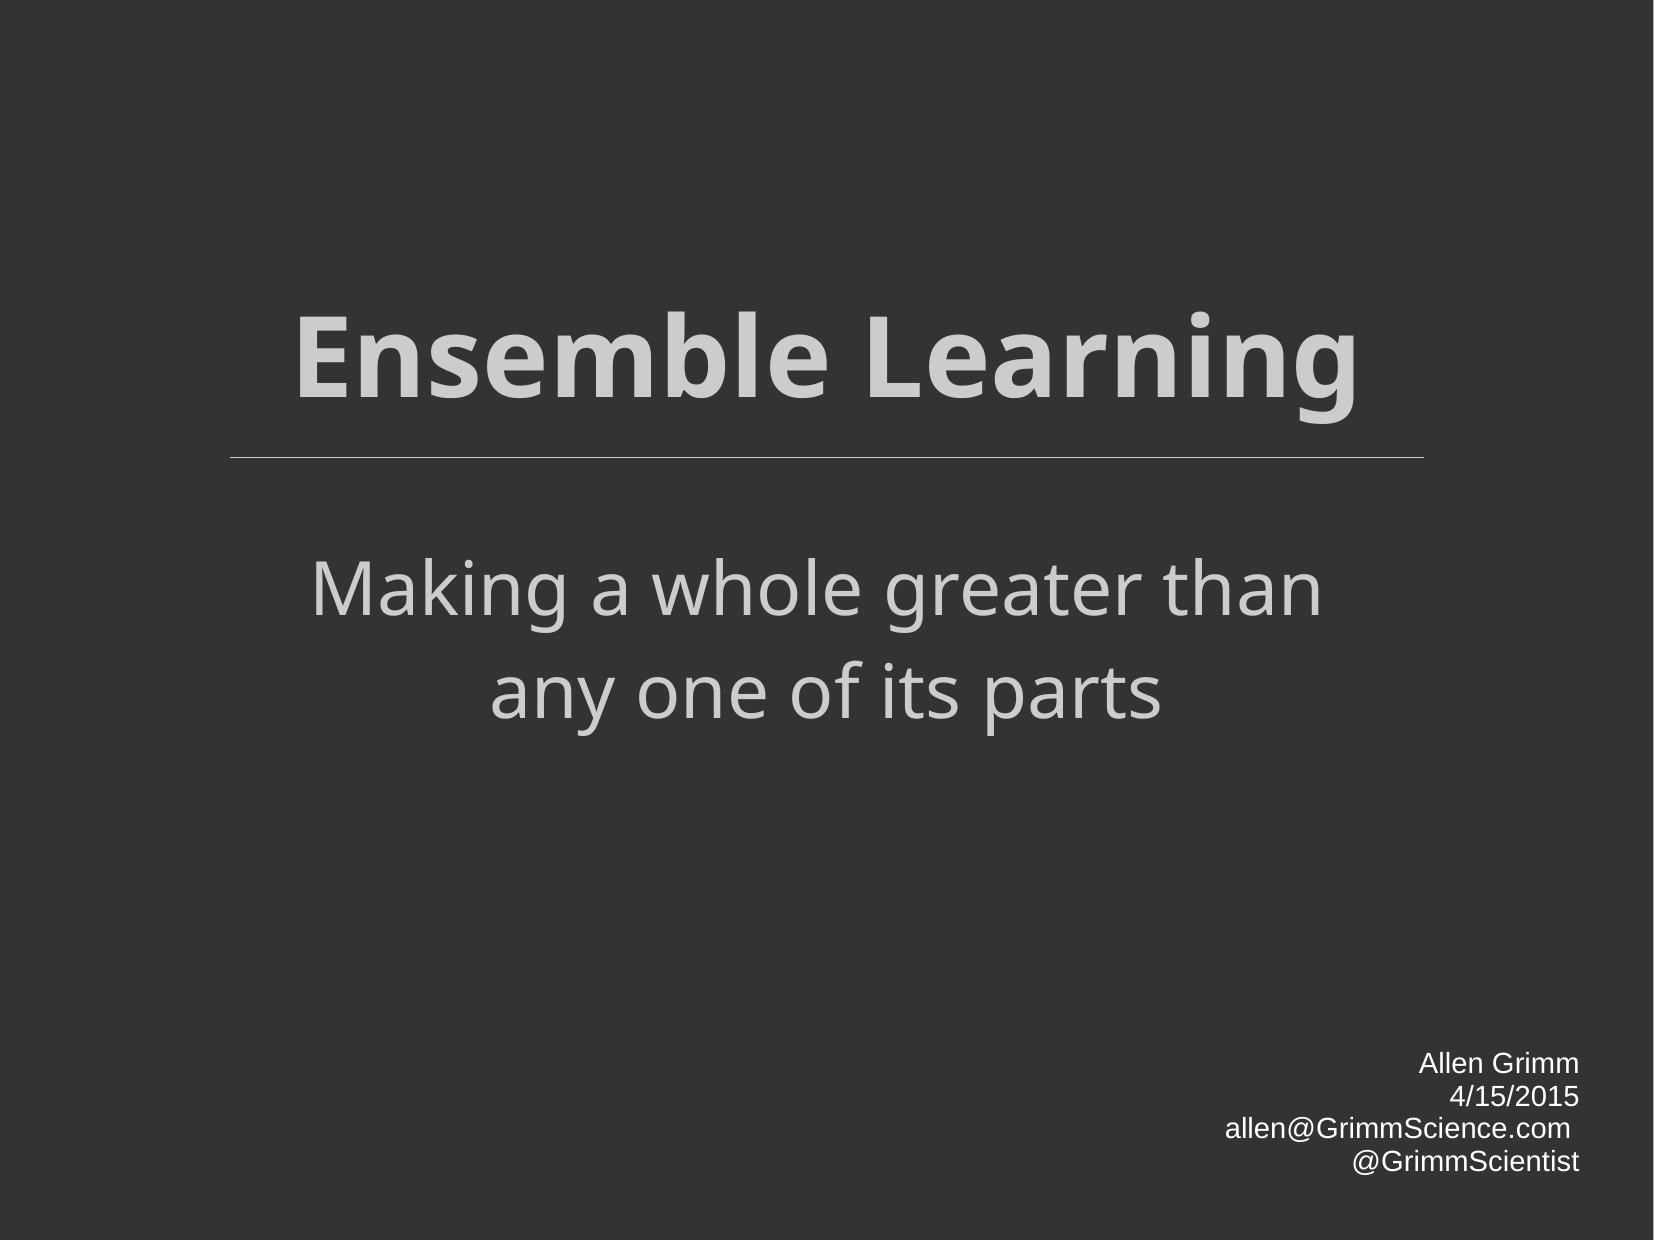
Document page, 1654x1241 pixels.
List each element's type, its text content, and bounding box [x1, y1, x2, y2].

title Ensemble Learning [82, 250, 1571, 458]
text_box Allen Grimm 4/15/2015 allen@GrimmScience.com @GrimmScientist [1098, 1039, 1595, 1186]
subtitle Making a whole greater than any one of its parts [82, 496, 1571, 951]
